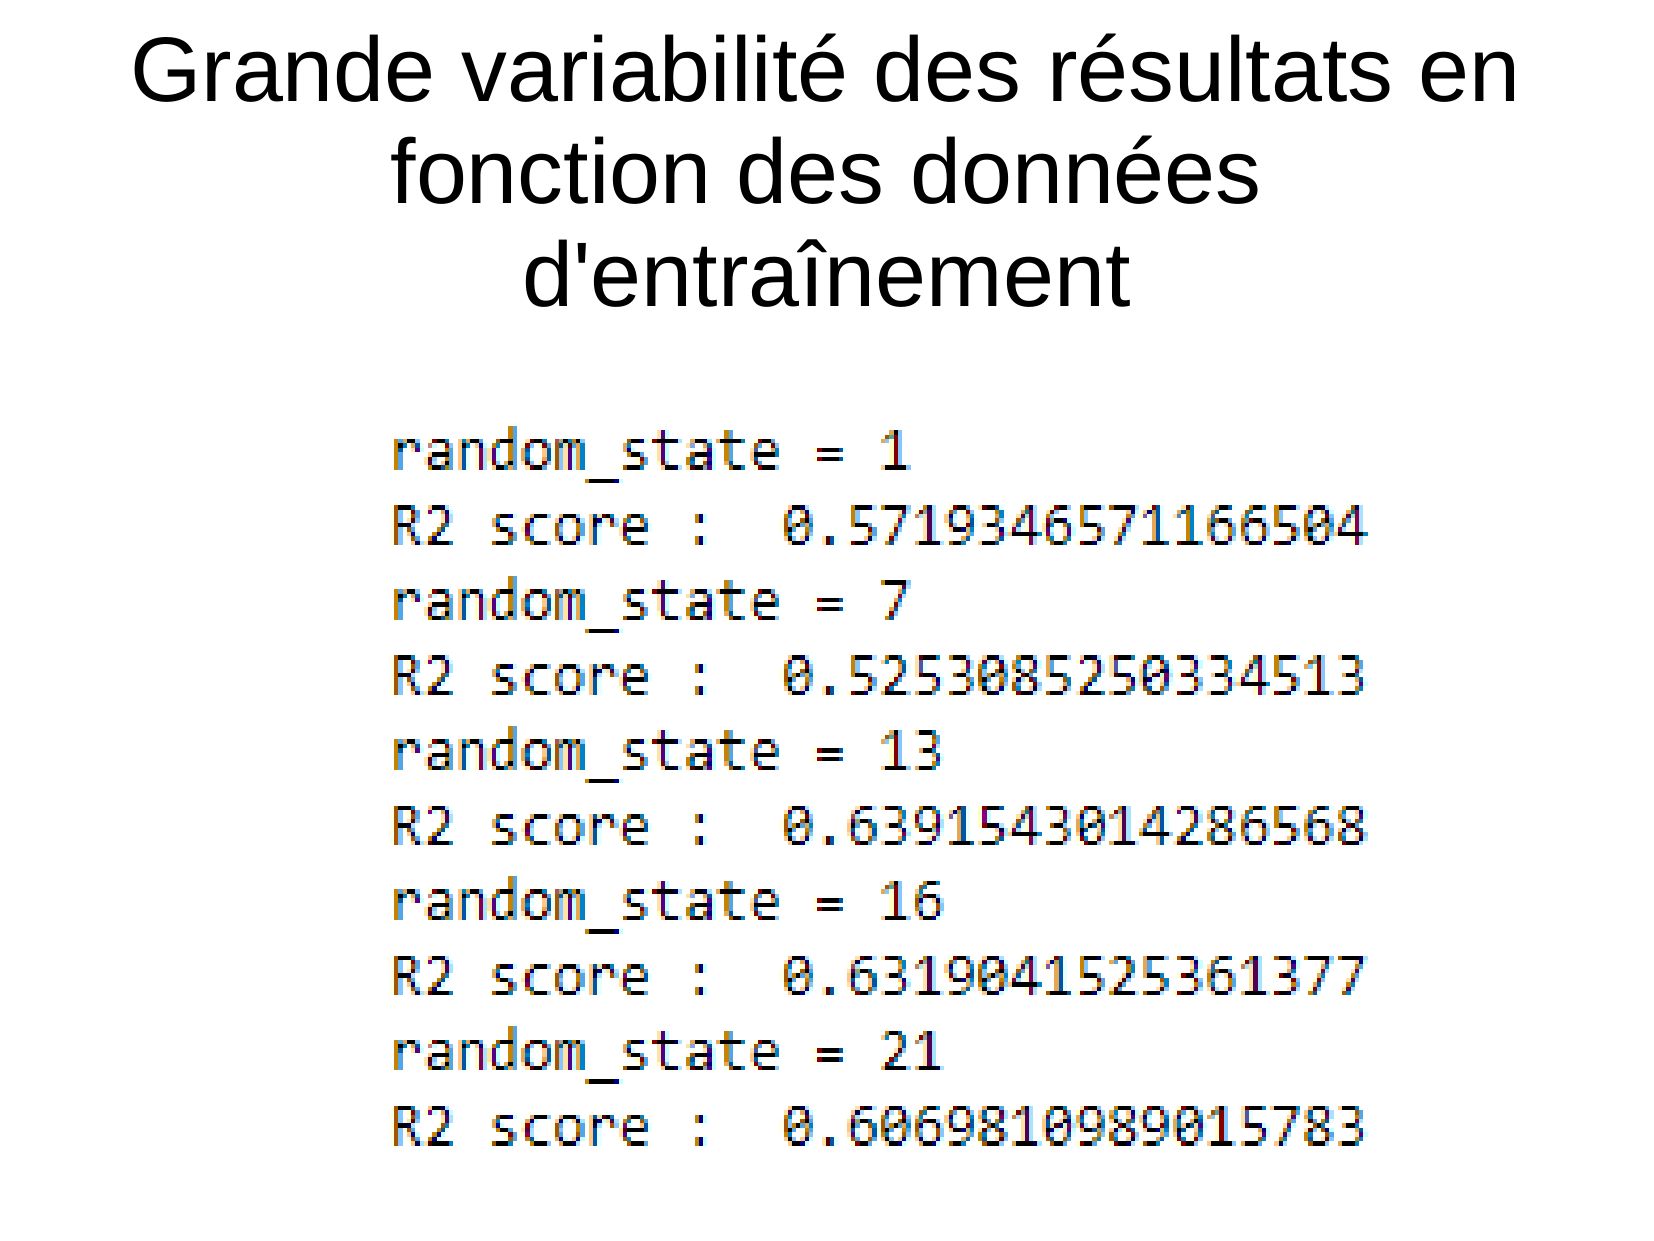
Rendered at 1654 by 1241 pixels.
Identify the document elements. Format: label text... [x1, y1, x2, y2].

picture [327, 413, 1441, 1199]
title Grande variabilité des résultats en fonction des données d'entraînement [82, 17, 1571, 326]
